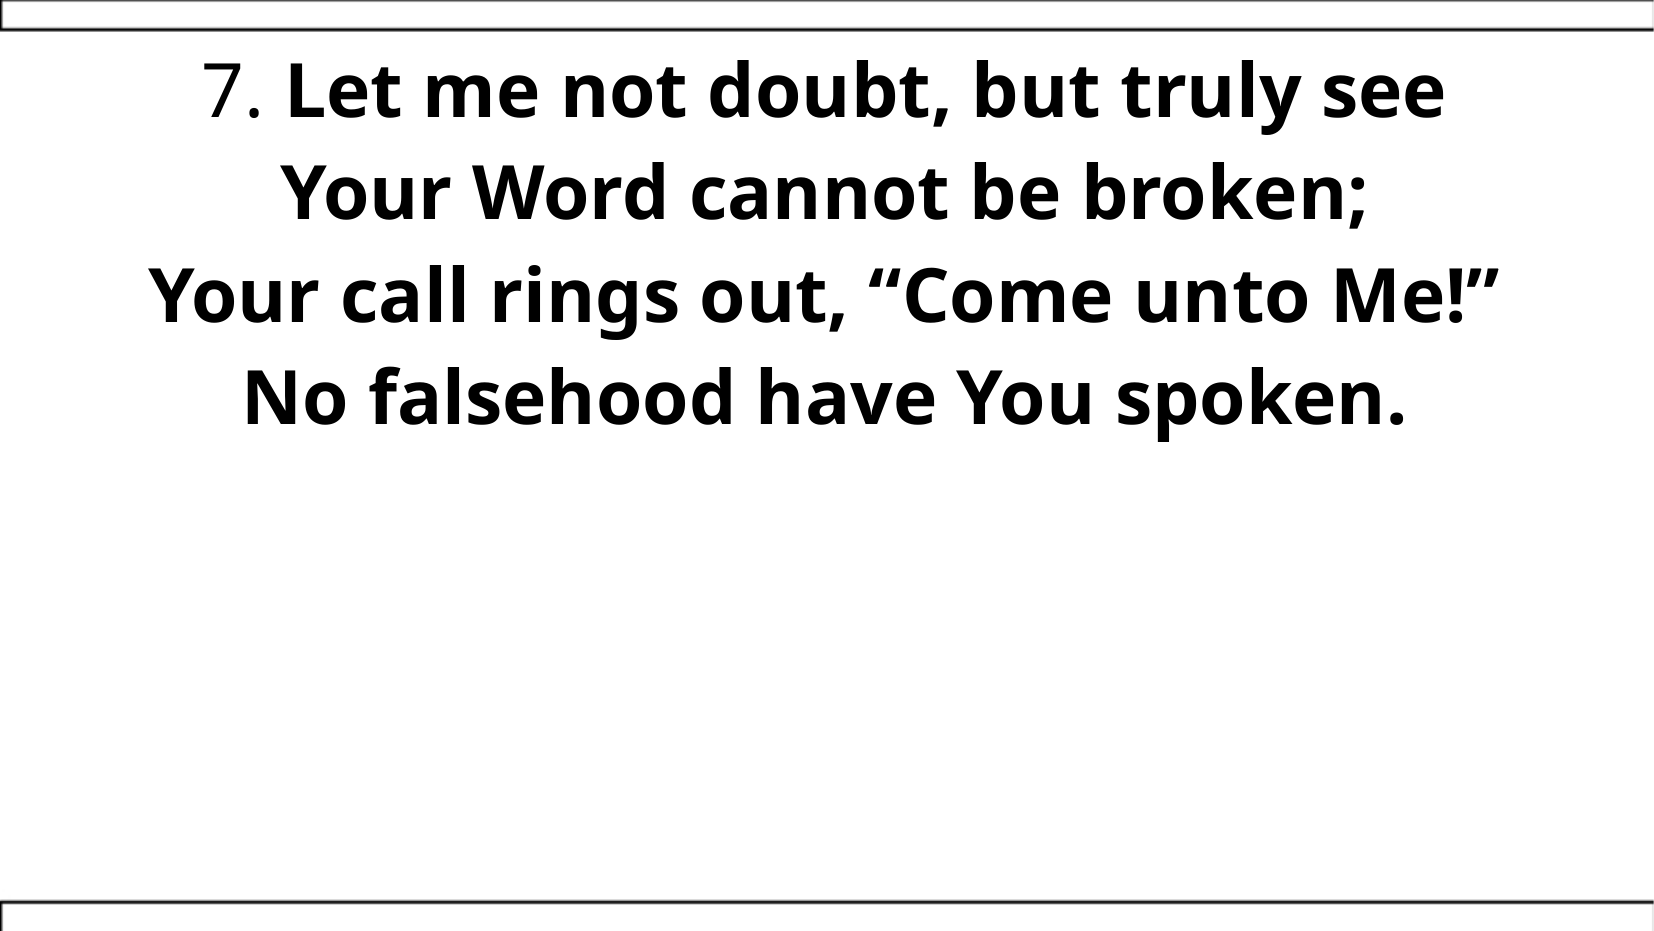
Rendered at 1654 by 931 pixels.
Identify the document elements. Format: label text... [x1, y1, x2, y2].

text_box 7. Let me not doubt, but truly see Your Word cannot be broken; Your call rings out, “Come unto Me!” No falsehood have You spoken. [75, 30, 1576, 475]
picture [0, 0, 1654, 931]
